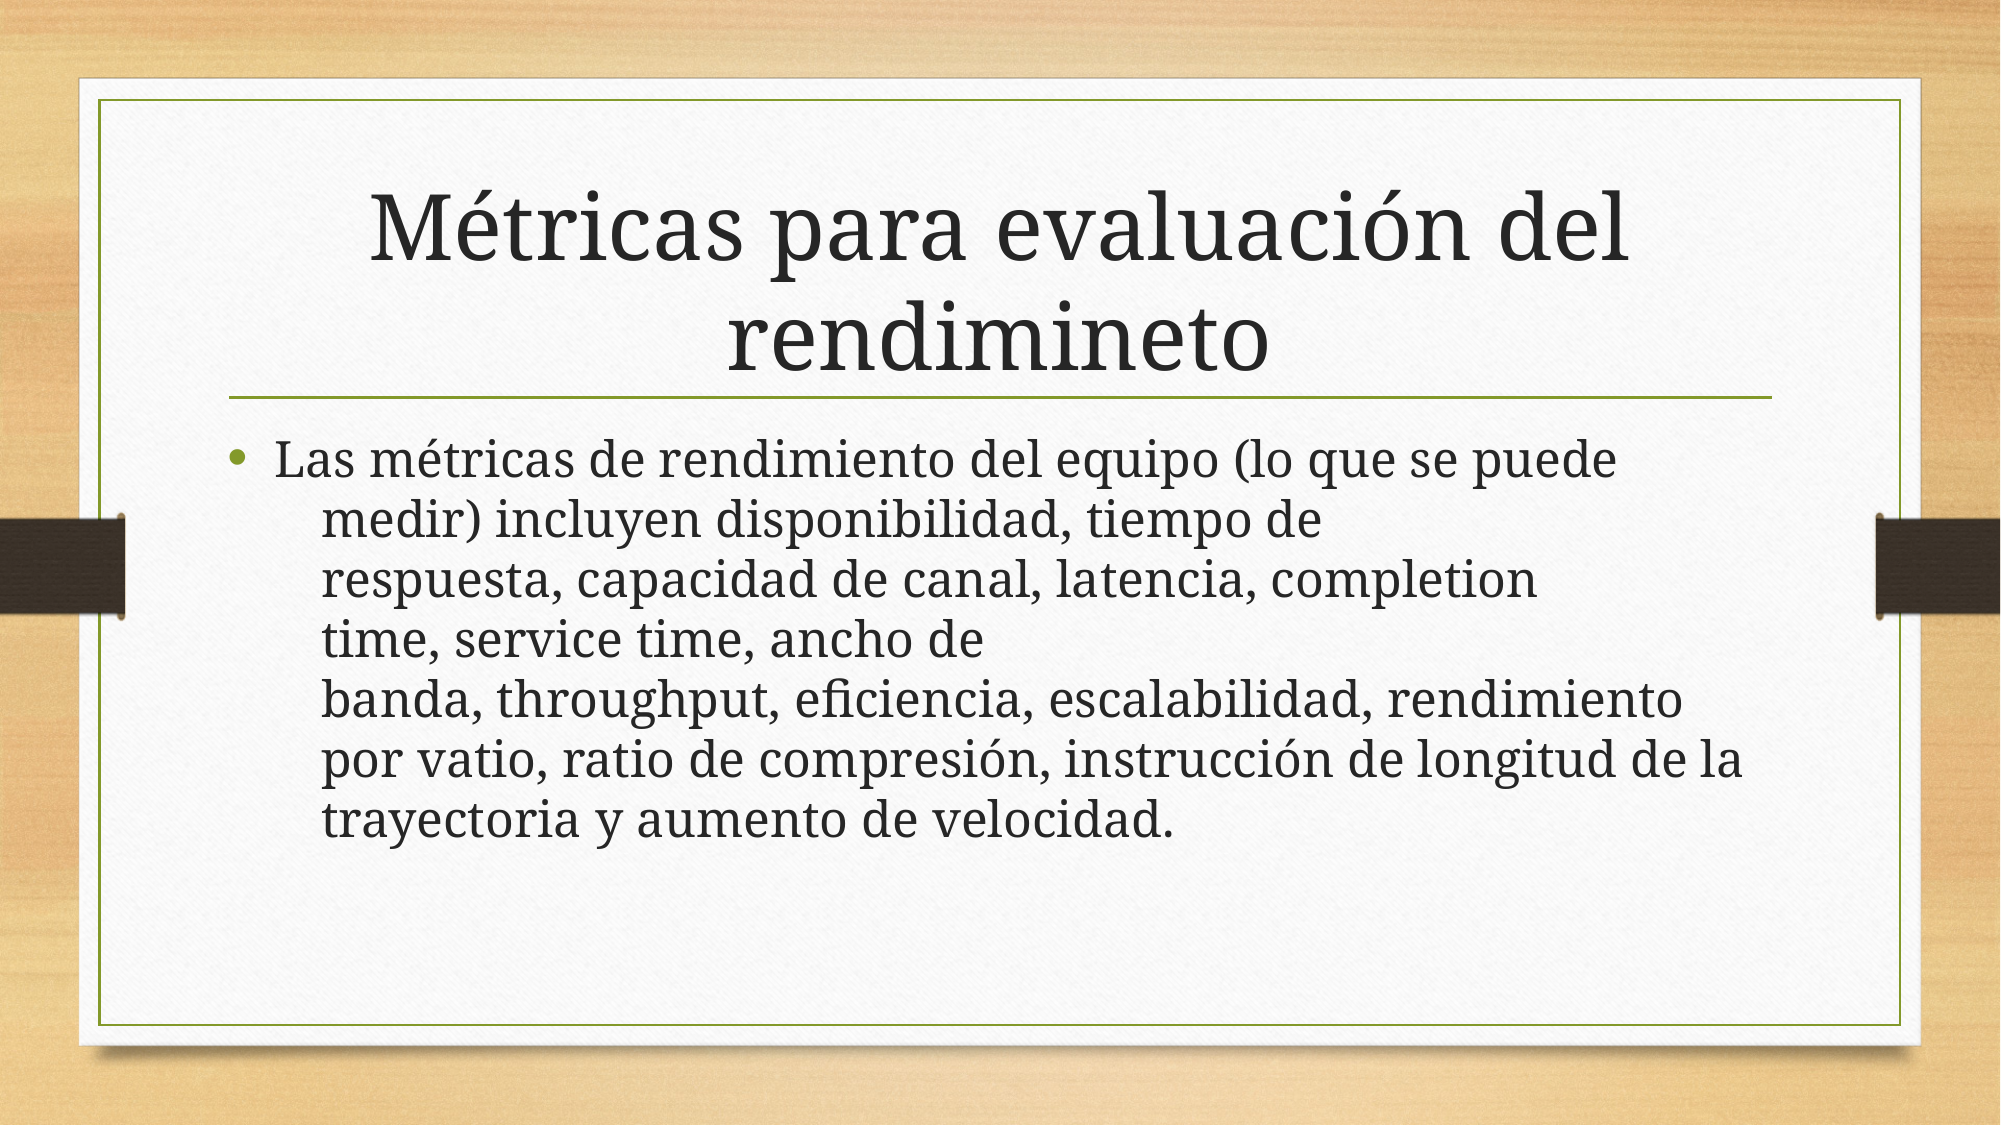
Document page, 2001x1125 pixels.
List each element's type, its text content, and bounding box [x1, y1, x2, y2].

picture [0, 0, 2001, 1125]
list Las métricas de rendimiento del equipo (lo que se puede medir) incluyen disponibilidad, tiempo de respuesta, capacidad de canal, latencia, completion time, service time, ancho de banda, throughput, eficiencia, escalabilidad, rendimiento por vatio, ratio de compresión, instrucción de longitud de la trayectoria y aumento de velocidad. [212, 419, 1788, 964]
title Métricas para evaluación del rendimineto [212, 161, 1788, 376]
